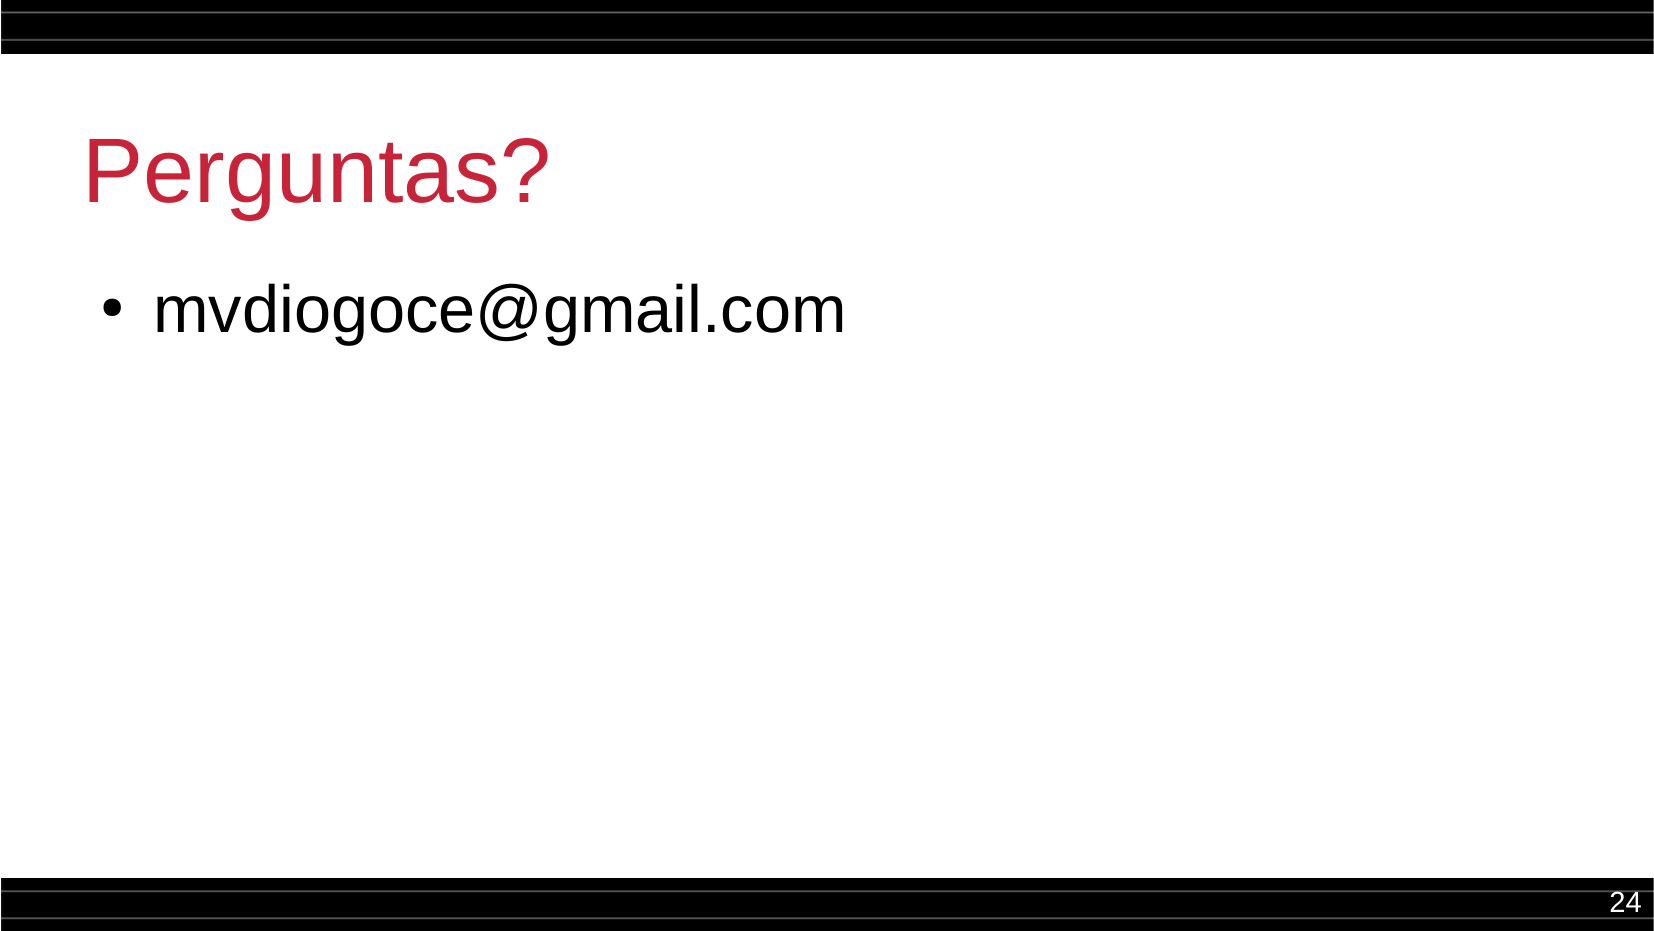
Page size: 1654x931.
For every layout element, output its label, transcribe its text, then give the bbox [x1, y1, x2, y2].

picture [1, 878, 1654, 931]
picture [1, 0, 1654, 54]
title Perguntas? [82, 92, 1571, 249]
list mvdiogoce@gmail.com [82, 271, 1571, 851]
